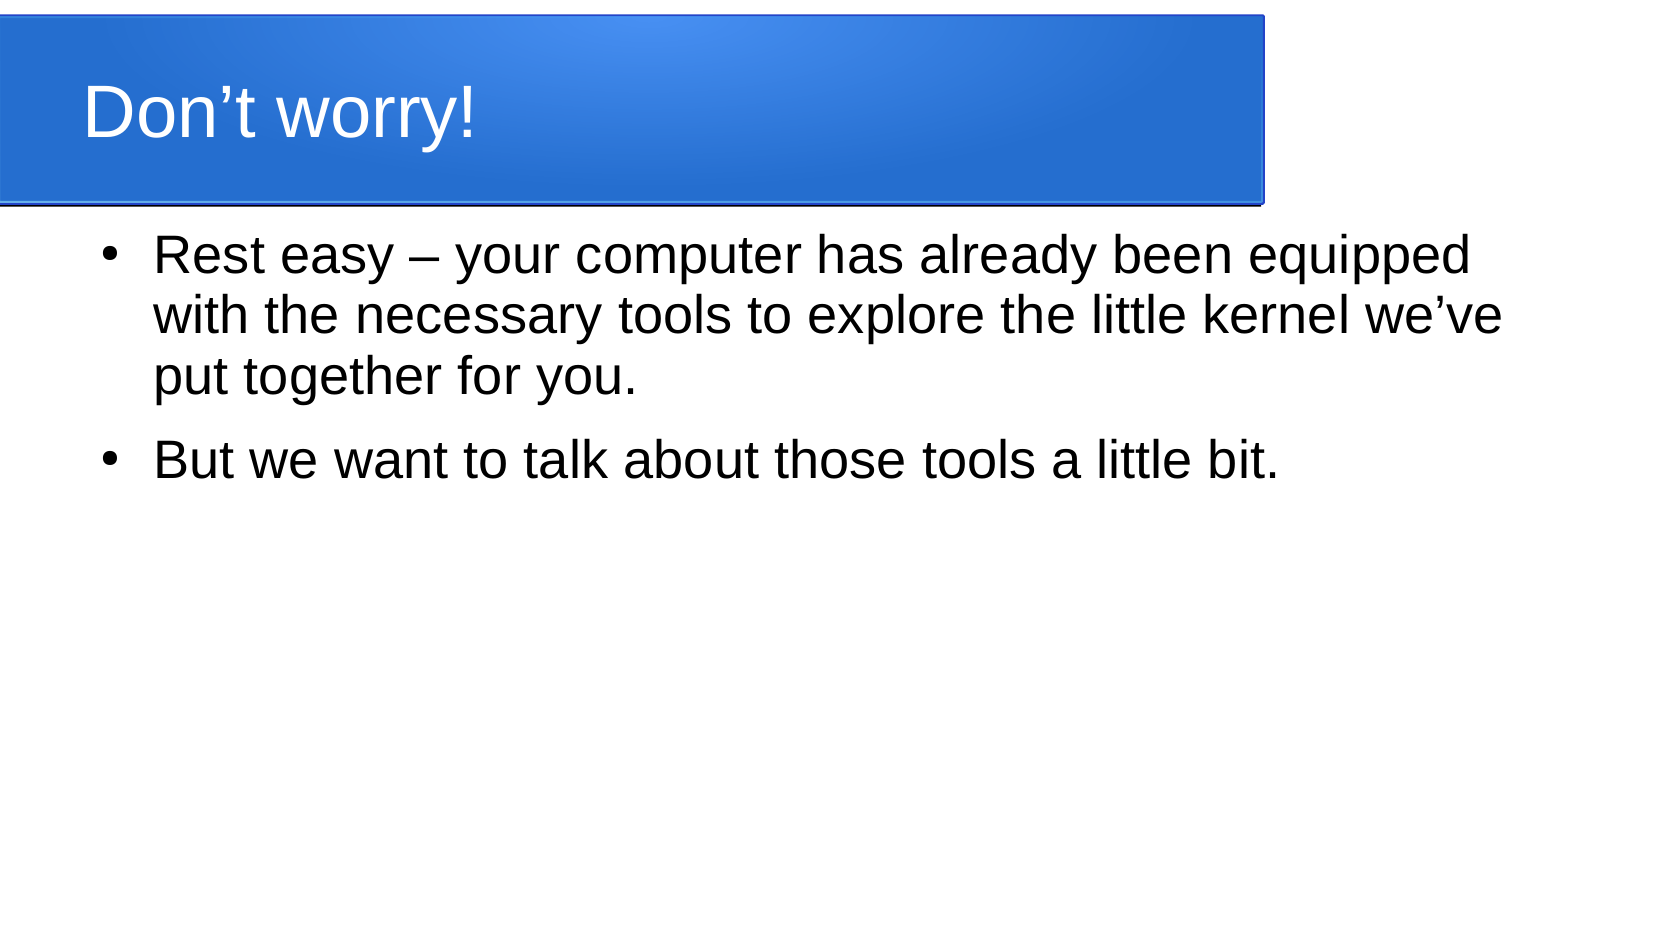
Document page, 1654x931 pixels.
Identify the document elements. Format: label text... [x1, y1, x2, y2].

title Don’t worry! [82, 35, 1235, 189]
list Rest easy – your computer has already been equipped with the necessary tools to explore the little kernel we’ve put together for you. But we want to talk about those tools a little bit. [82, 224, 1571, 764]
